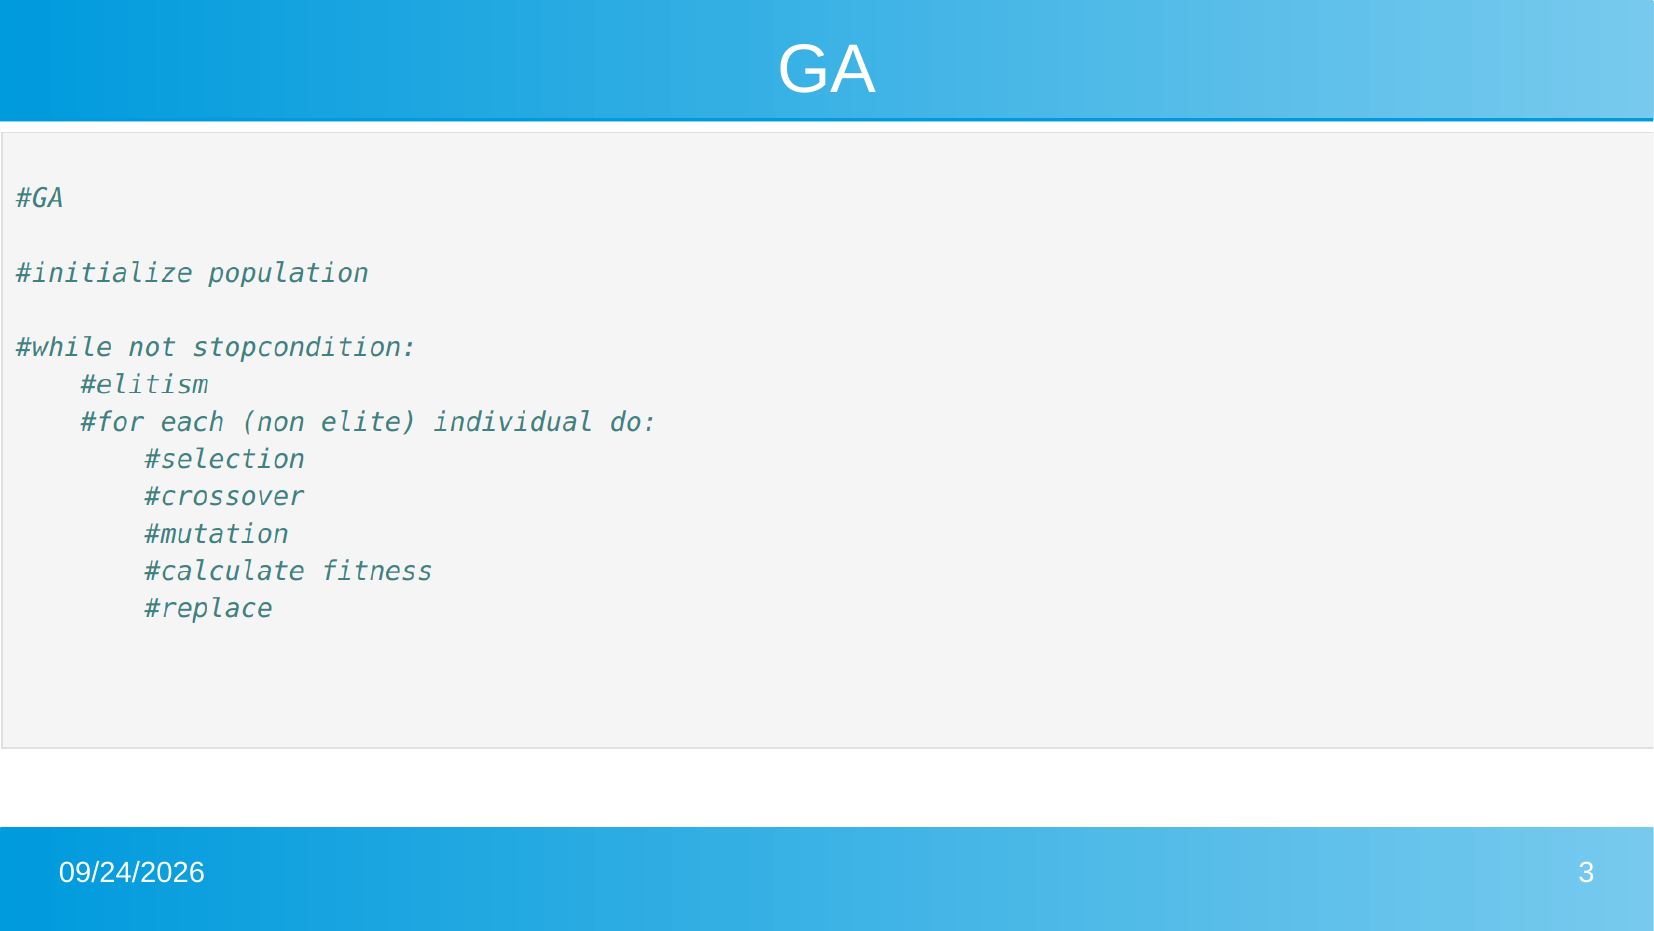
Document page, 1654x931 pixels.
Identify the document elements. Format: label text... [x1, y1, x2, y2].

picture [0, 132, 1654, 751]
title GA [59, 29, 1595, 108]
